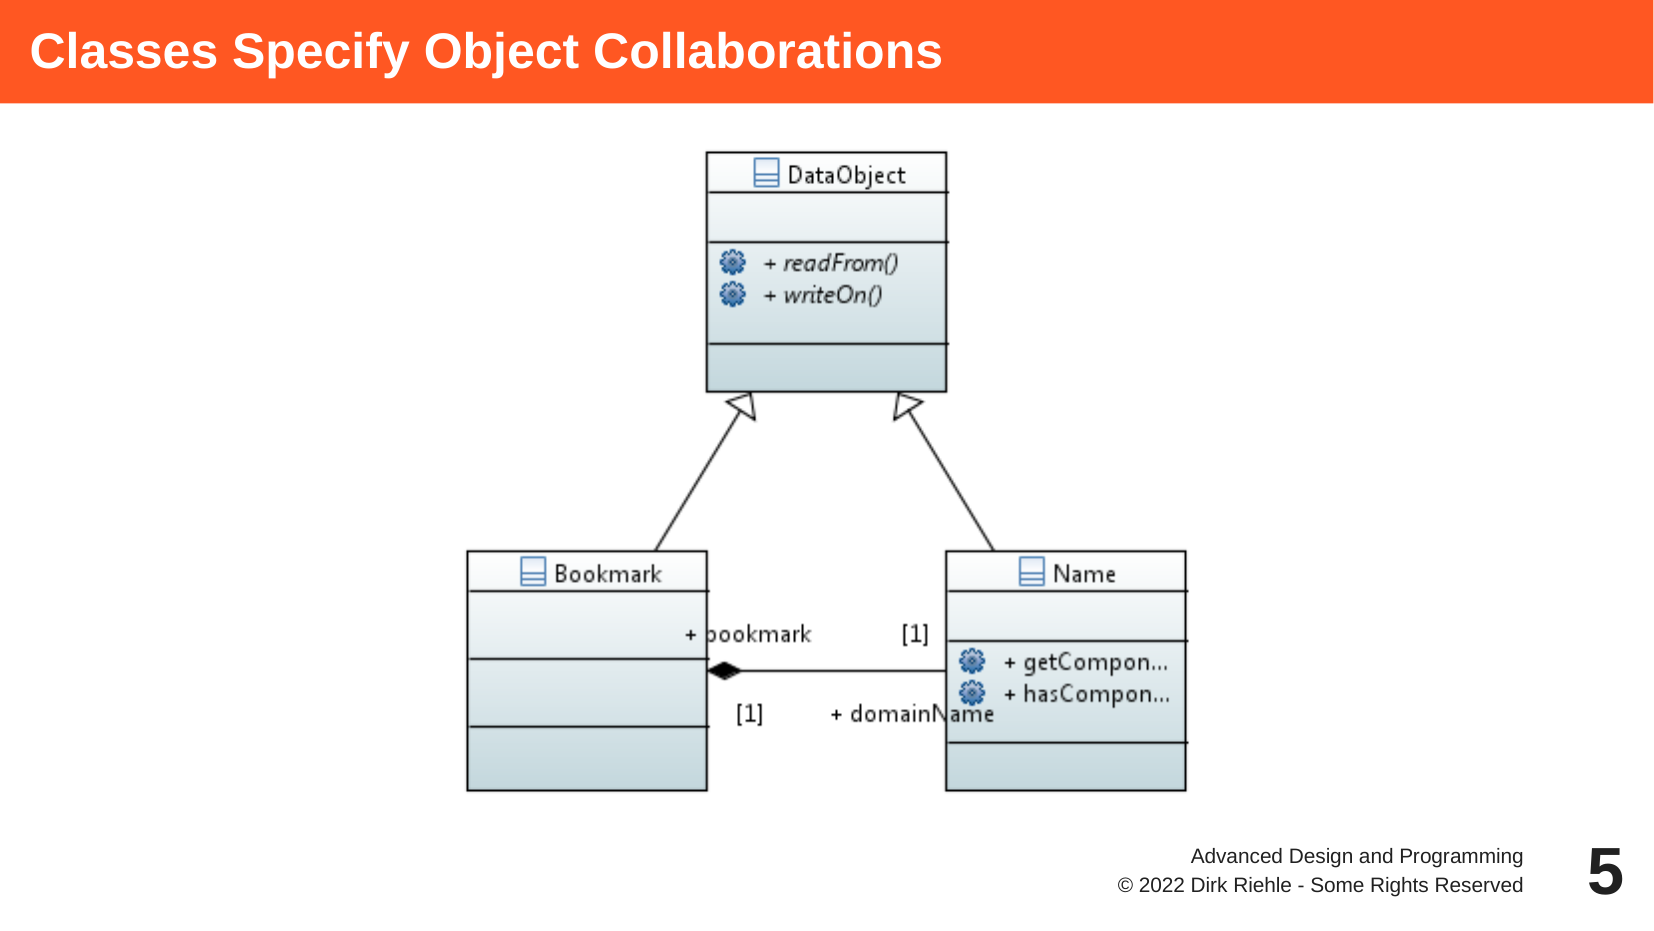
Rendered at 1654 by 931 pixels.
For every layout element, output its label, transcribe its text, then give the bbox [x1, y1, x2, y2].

title Classes Specify Object Collaborations [0, 0, 1654, 104]
picture [447, 132, 1207, 813]
